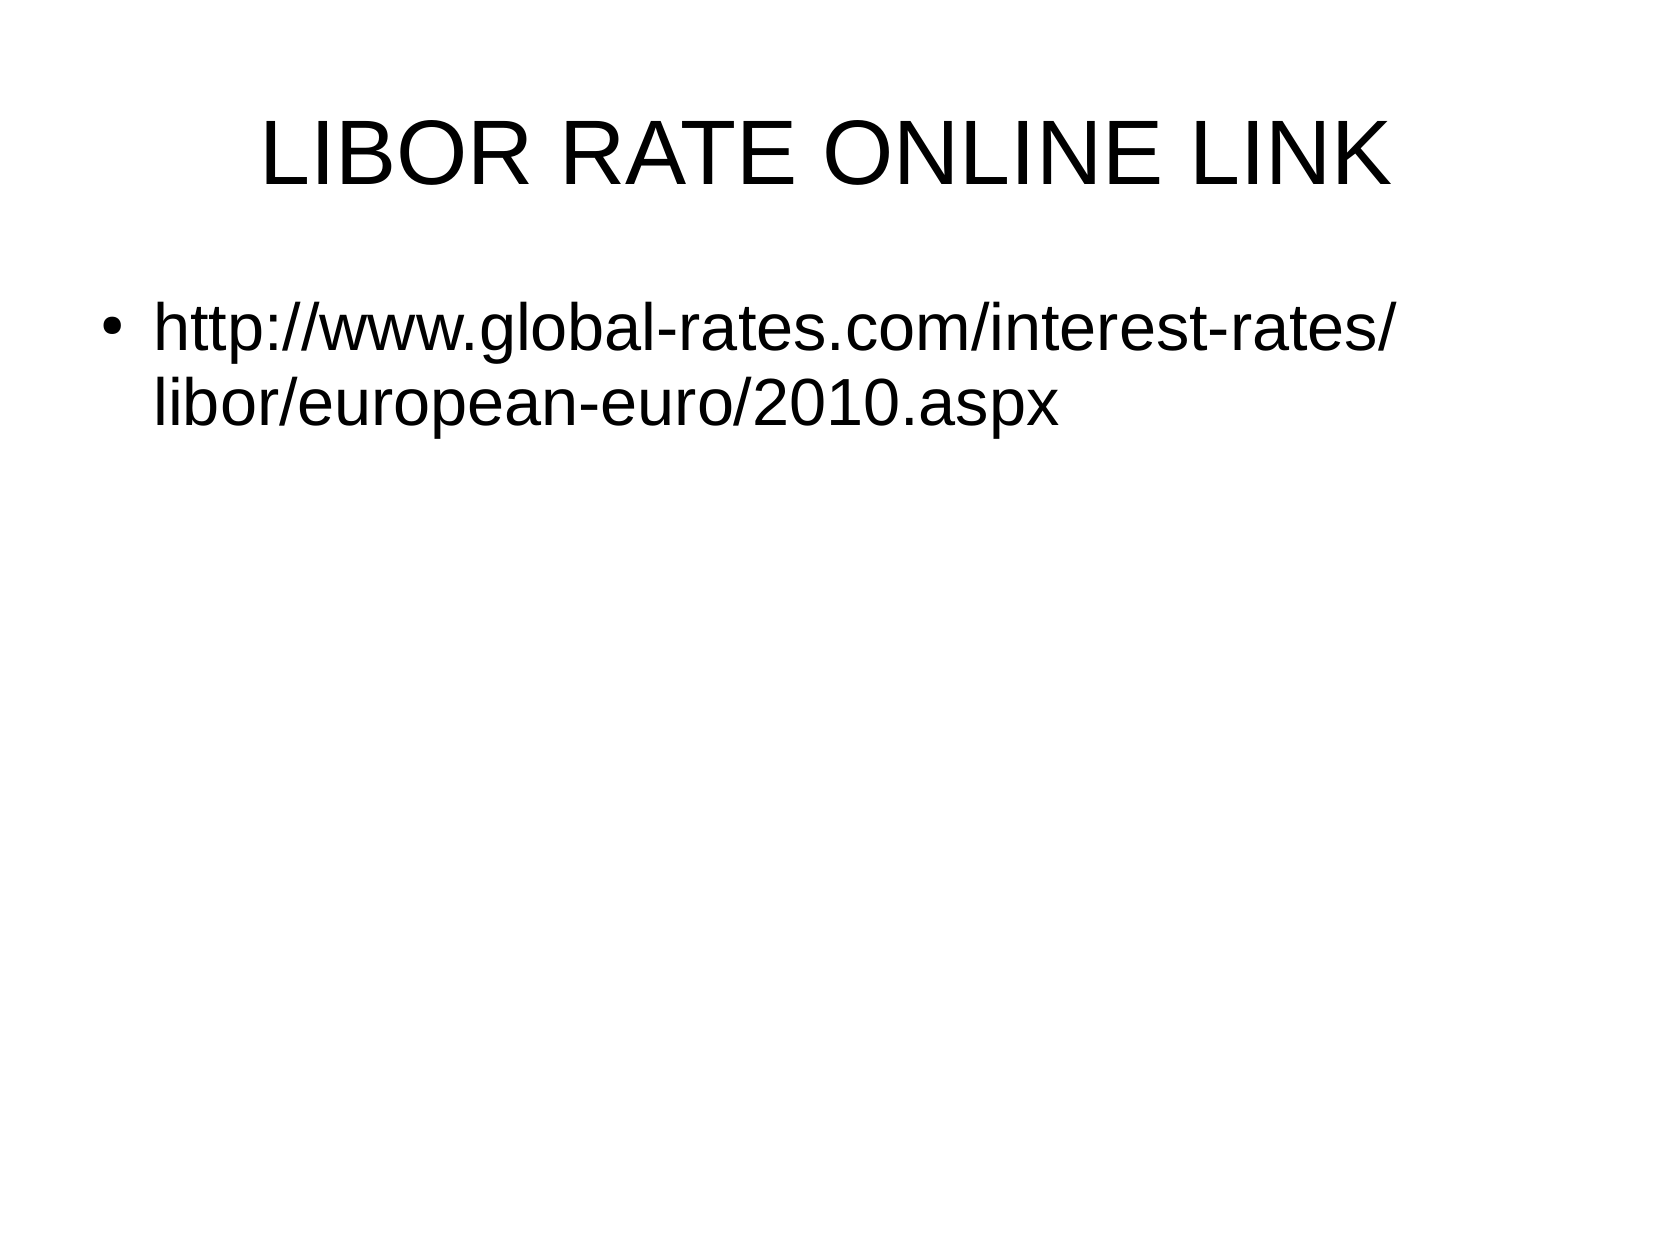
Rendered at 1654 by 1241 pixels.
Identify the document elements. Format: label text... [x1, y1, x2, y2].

title LIBOR RATE ONLINE LINK [82, 49, 1571, 257]
list http://www.global-rates.com/interest-rates/libor/european-euro/2010.aspx [82, 290, 1571, 1010]
